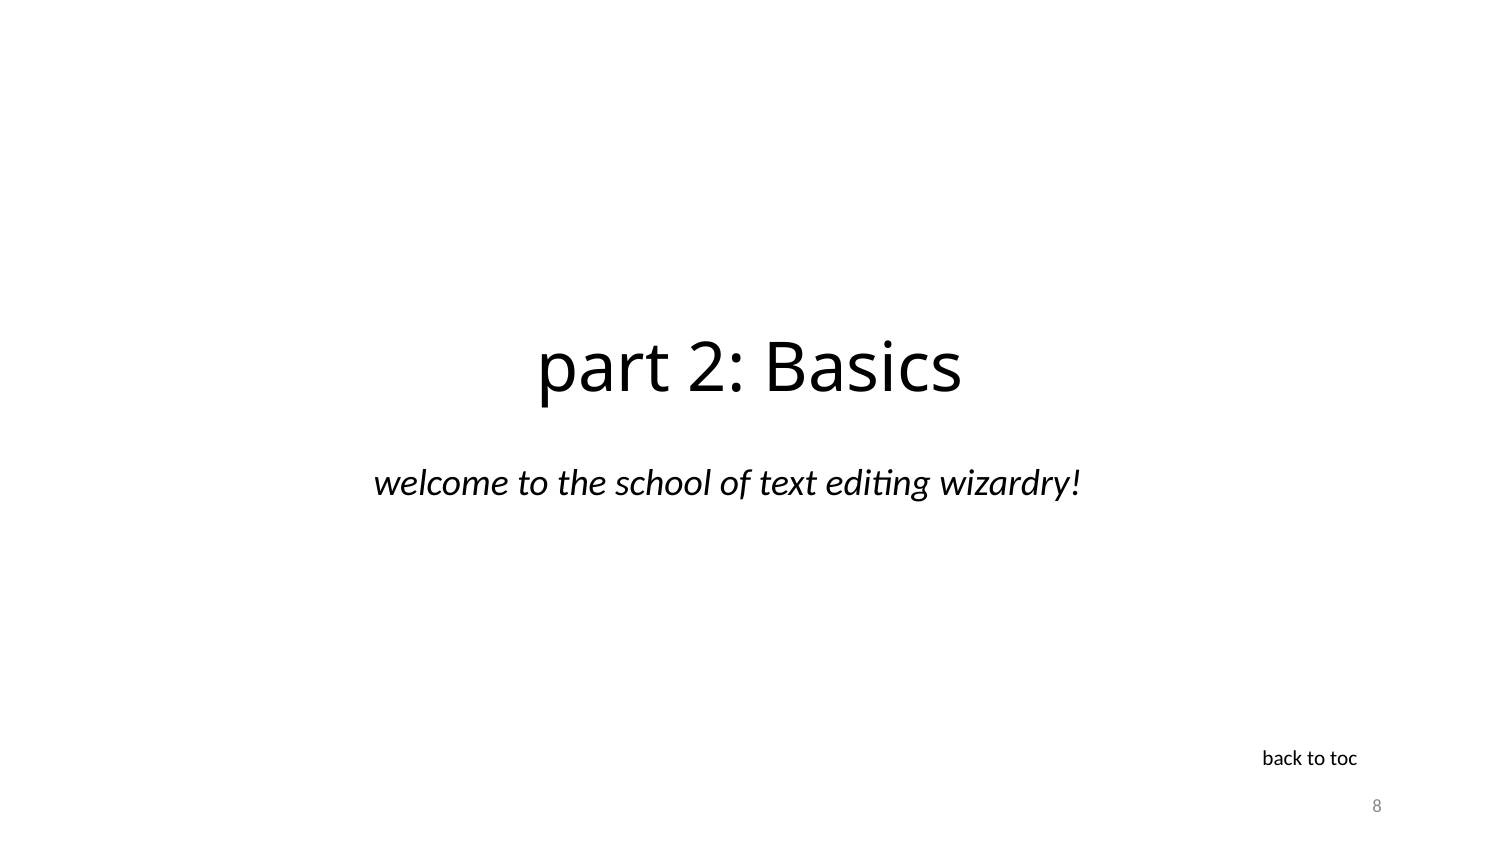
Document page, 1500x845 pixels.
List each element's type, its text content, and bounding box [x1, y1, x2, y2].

text_box welcome to the school of text editing wizardry! [358, 450, 1098, 511]
title part 2: Basics [103, 282, 1397, 446]
slide_number <number> [1059, 782, 1397, 828]
text_box back to toc [1247, 737, 1373, 778]
